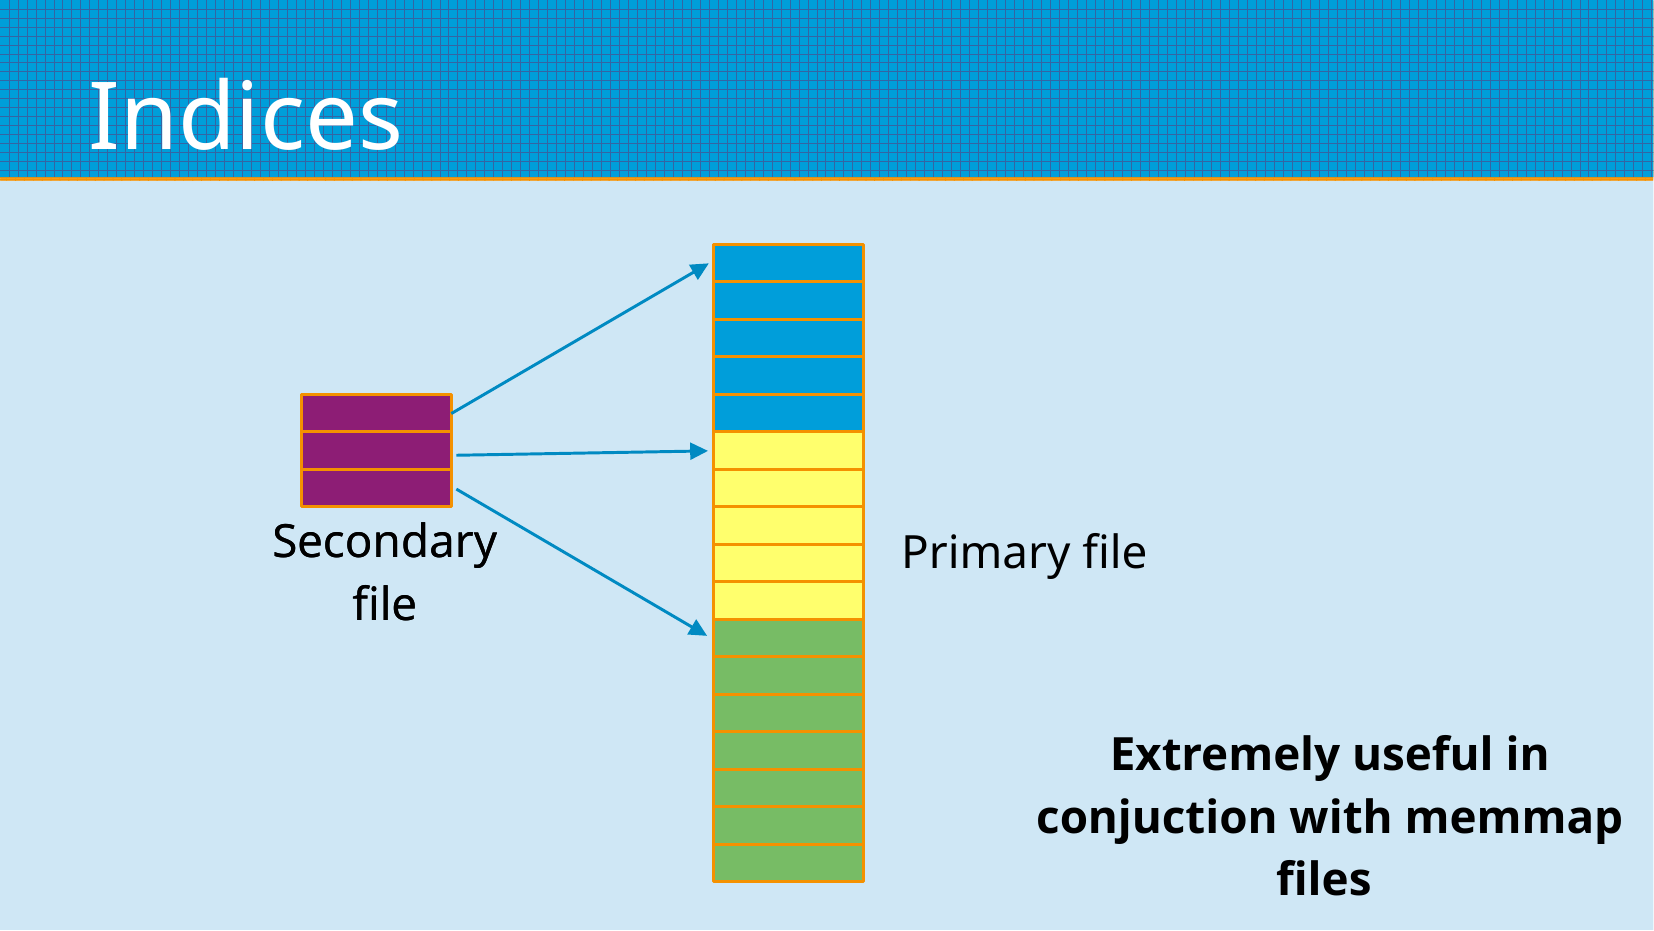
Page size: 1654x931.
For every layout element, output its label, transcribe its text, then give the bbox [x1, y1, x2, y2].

text_box Primary file [875, 468, 1174, 633]
text_box [713, 244, 864, 882]
text_box Extremely useful in conjuction with memmap files [1019, 715, 1640, 916]
title Indices [88, 14, 1565, 178]
text_box [301, 394, 452, 489]
text_box Secondary file [235, 489, 534, 654]
